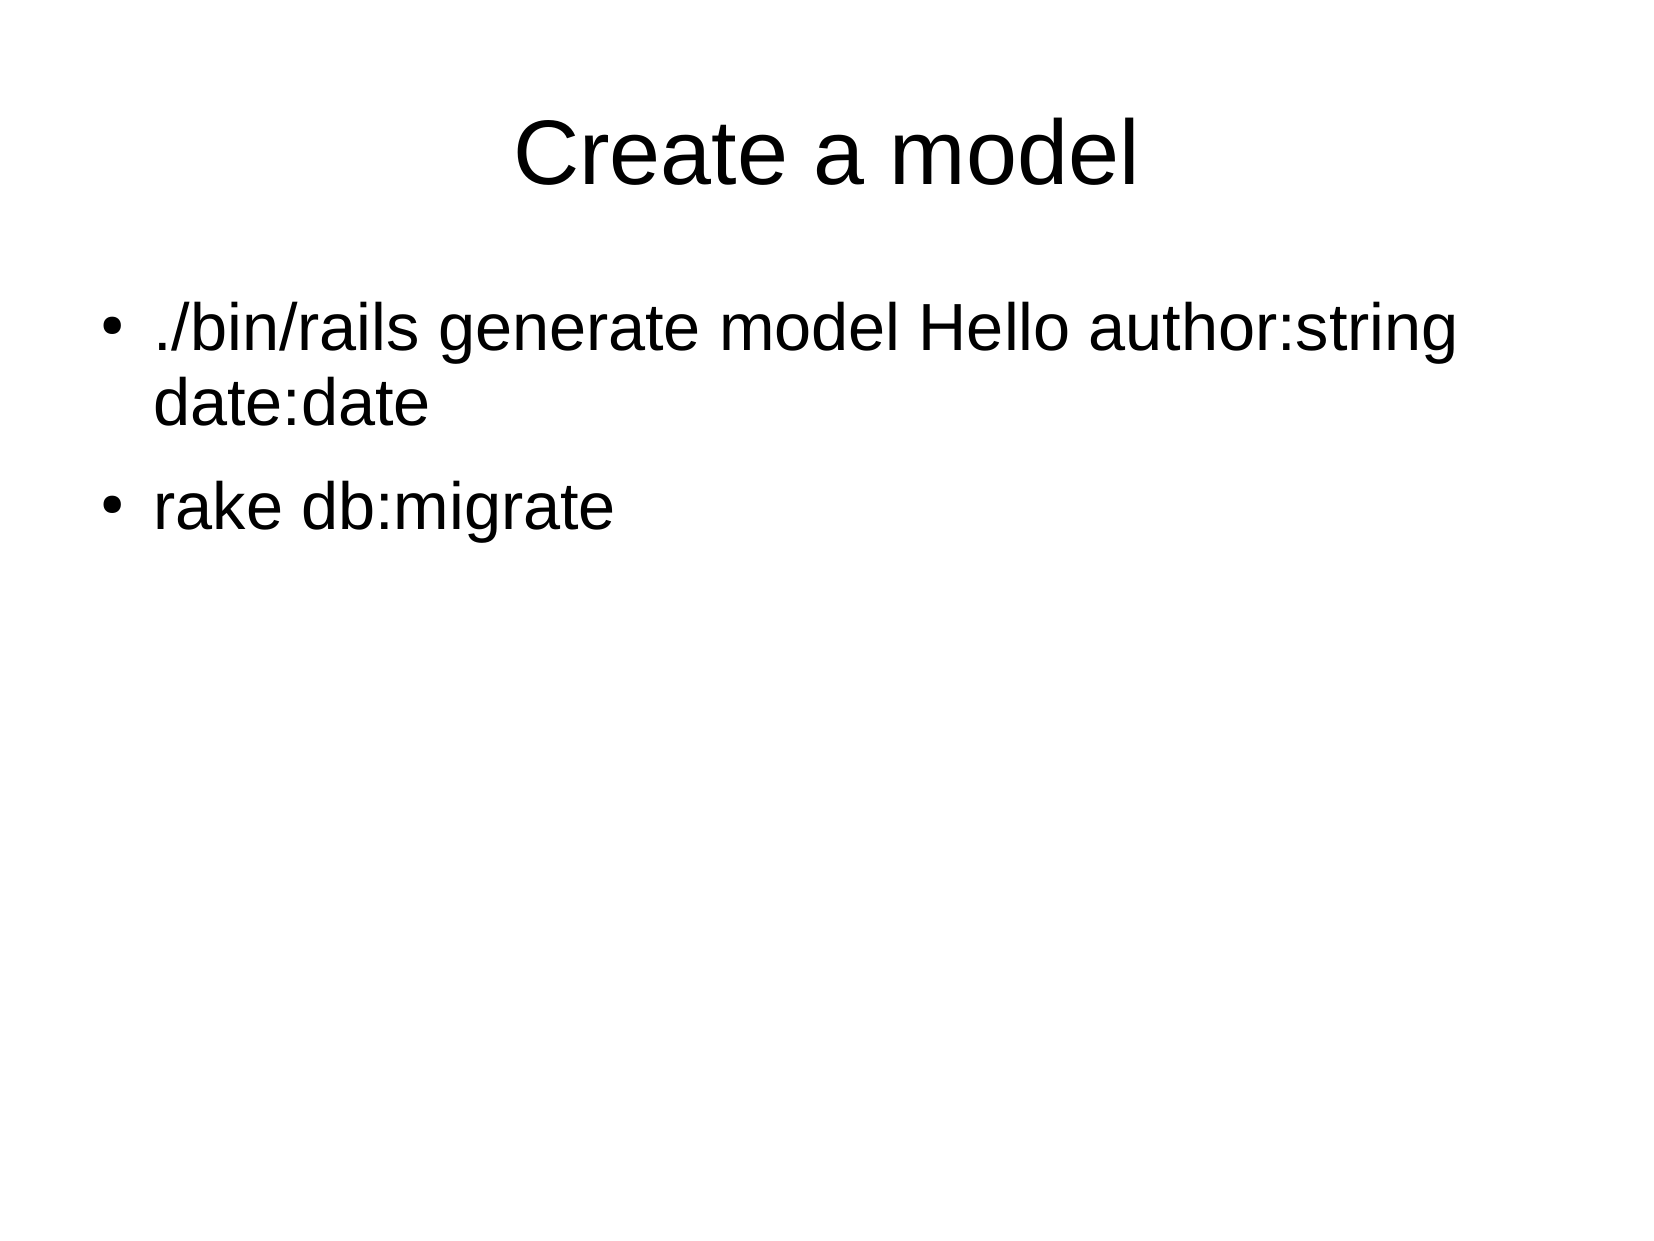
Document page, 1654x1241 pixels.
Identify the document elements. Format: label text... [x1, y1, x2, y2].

title Create a model [82, 49, 1571, 257]
list ./bin/rails generate model Hello author:string date:date rake db:migrate [82, 290, 1571, 1010]
